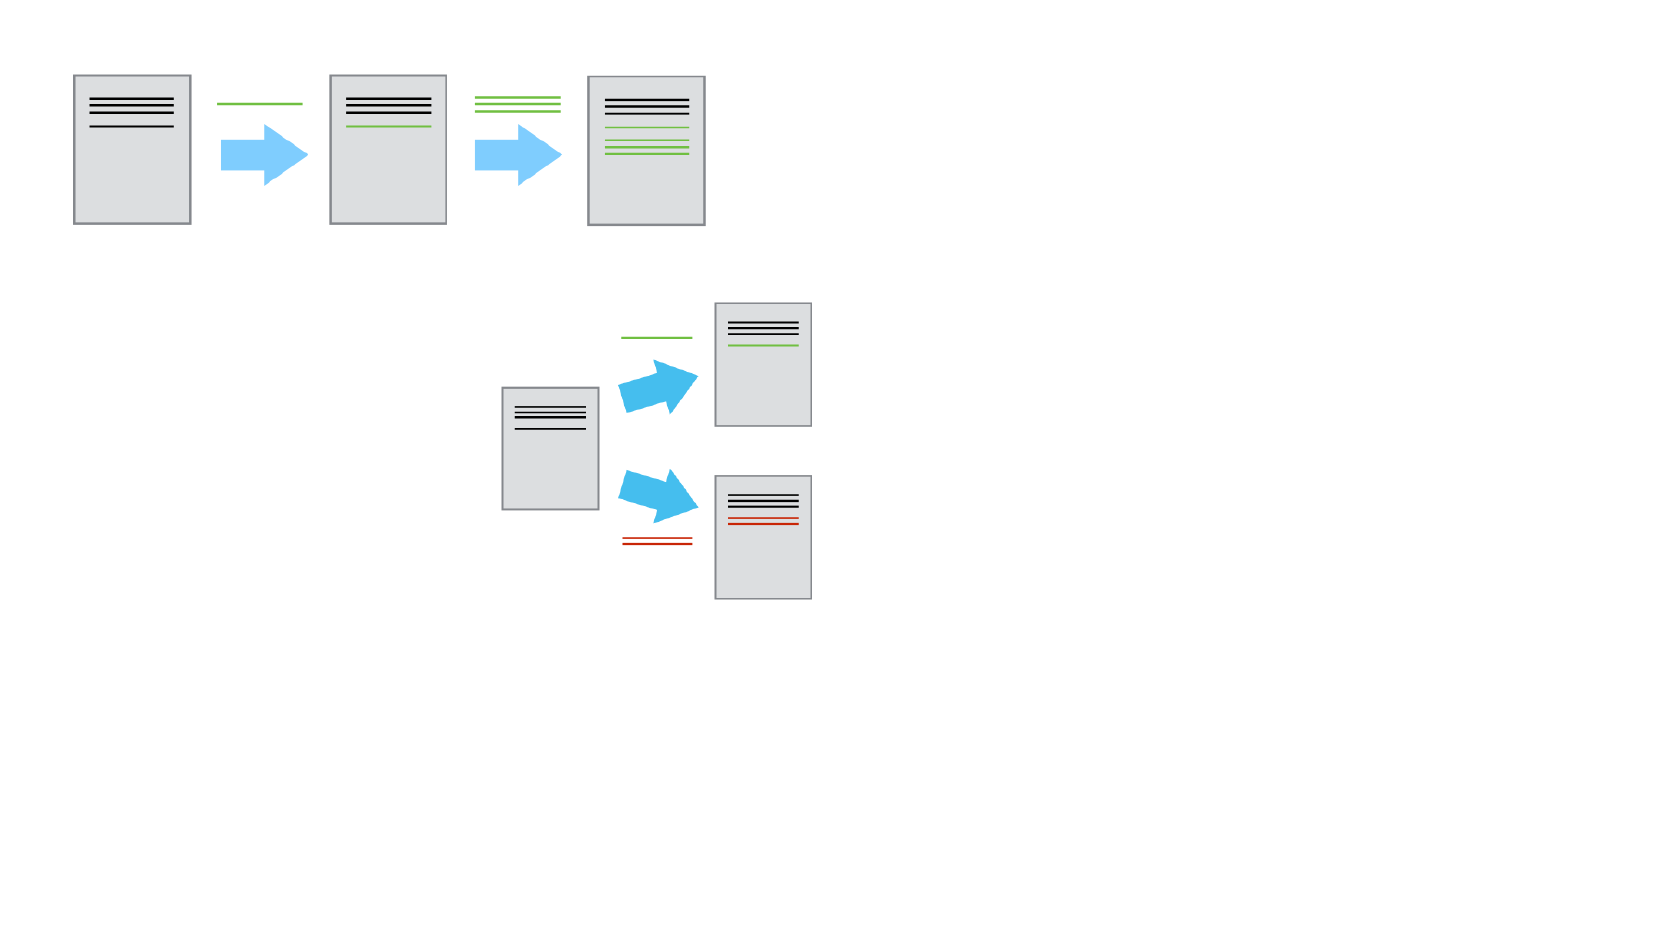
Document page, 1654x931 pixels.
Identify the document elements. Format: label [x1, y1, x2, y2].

picture [465, 270, 835, 616]
picture [54, 51, 751, 256]
